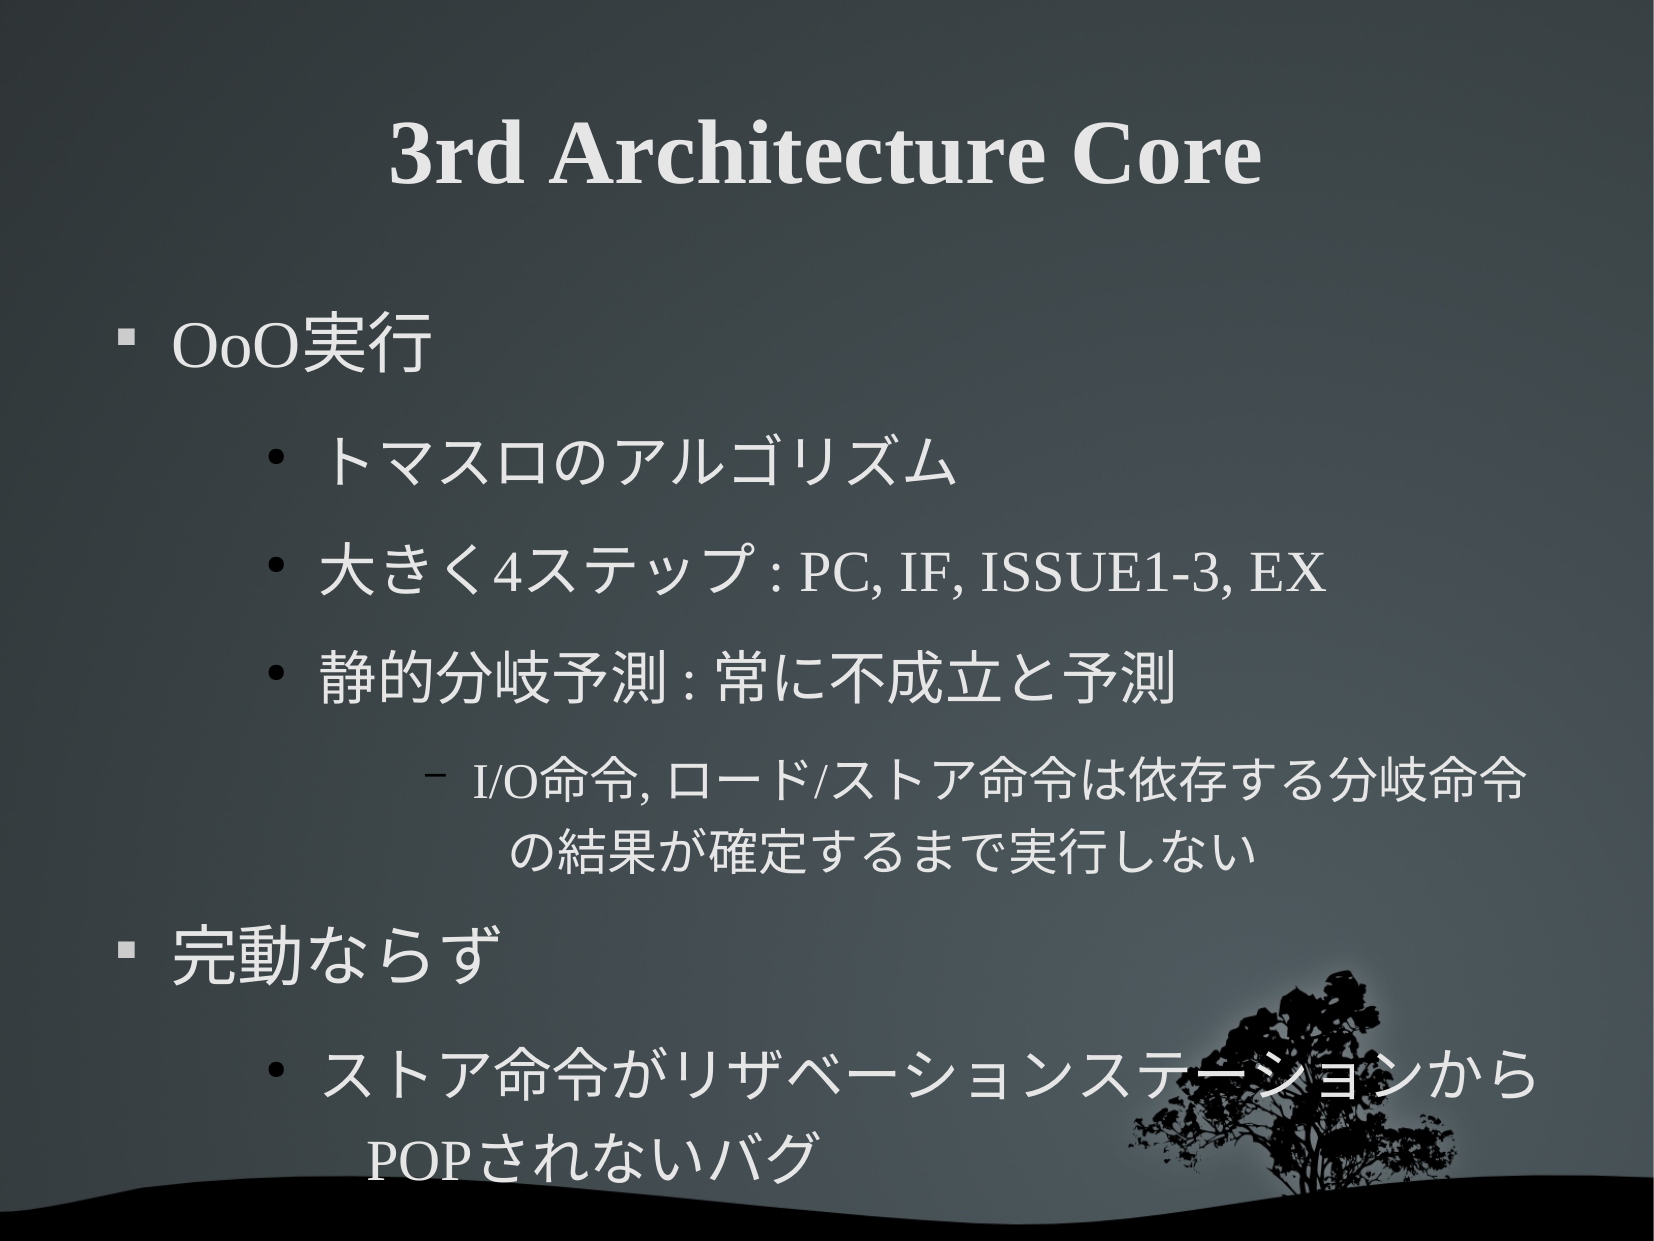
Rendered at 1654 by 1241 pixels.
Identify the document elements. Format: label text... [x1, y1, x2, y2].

list OoO実行 トマスロのアルゴリズム 大きく4ステップ : PC, IF, ISSUE1-3, EX 静的分岐予測 : 常に不成立と予測 I/O命令, ロード/ストア命令は依存する分岐命令の結果が確定するまで実行しない 完動ならず ストア命令がリザベーションステーションからPOPされないバグ [82, 290, 1571, 1130]
title 3rd Architecture Core [82, 49, 1571, 257]
picture [0, 0, 1654, 1241]
